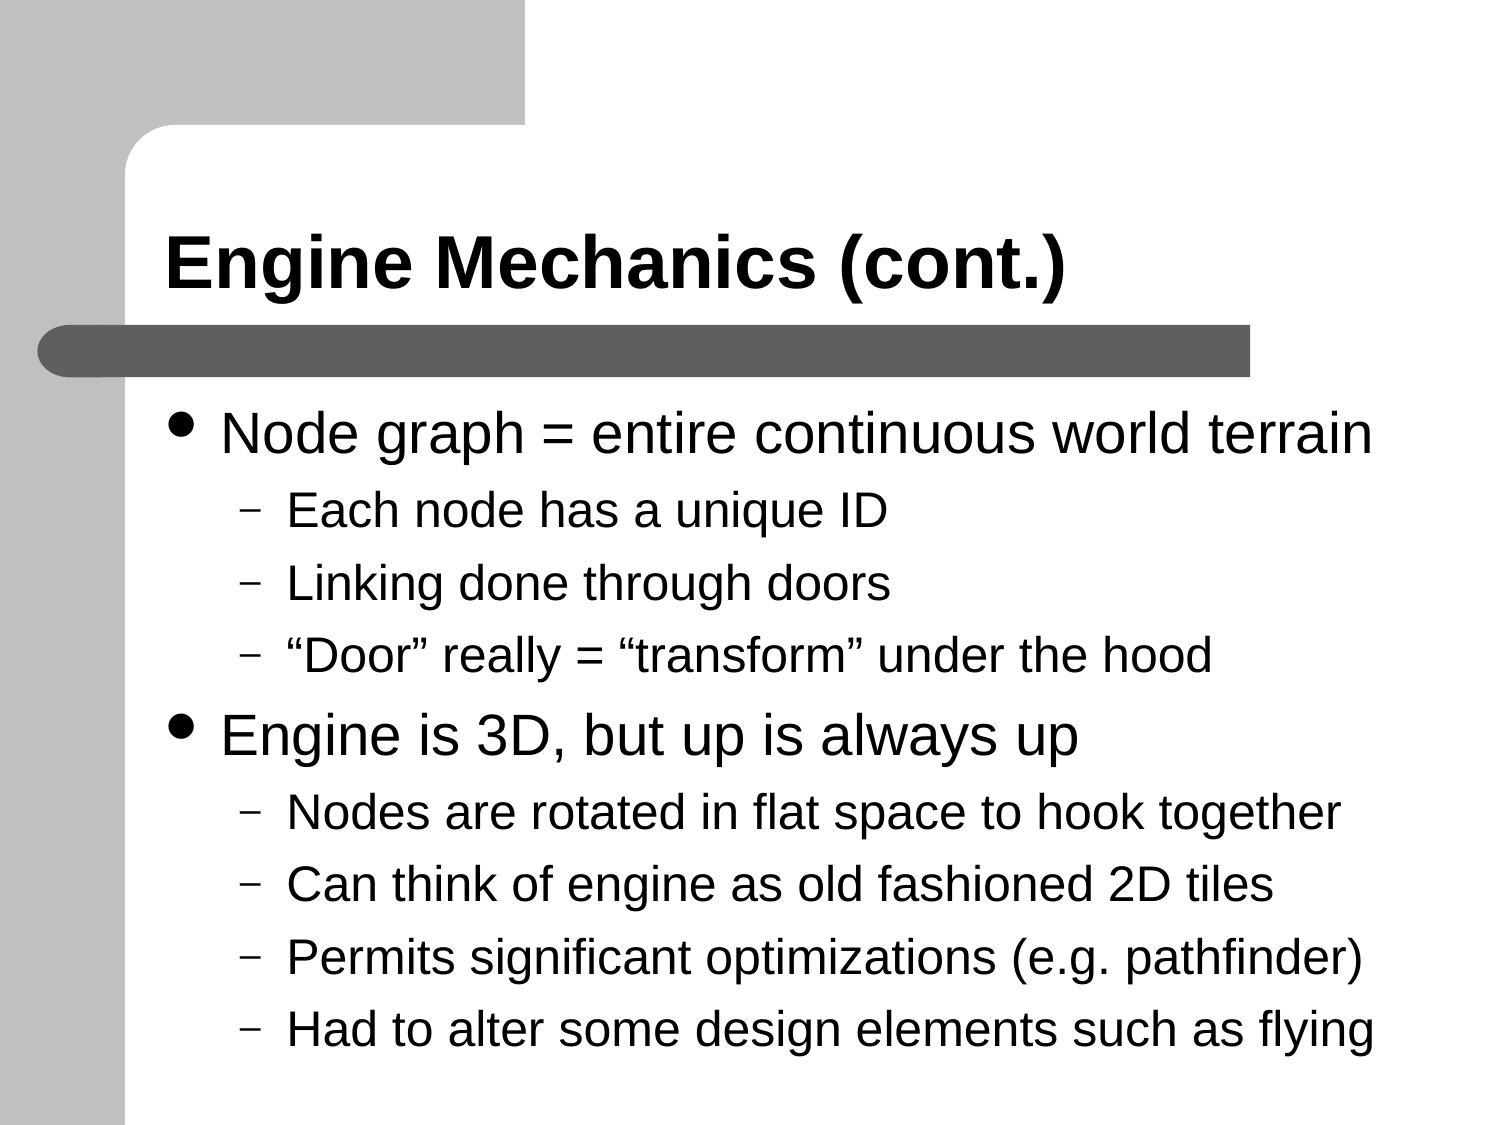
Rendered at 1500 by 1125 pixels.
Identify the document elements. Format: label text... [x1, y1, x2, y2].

list Node graph = entire continuous world terrain Each node has a unique ID Linking done through doors “Door” really = “transform” under the hood Engine is 3D, but up is always up Nodes are rotated in flat space to hook together Can think of engine as old fashioned 2D tiles Permits significant optimizations (e.g. pathfinder) Had to alter some design elements such as flying [149, 387, 1463, 1065]
title Engine Mechanics (cont.) [149, 124, 1463, 313]
